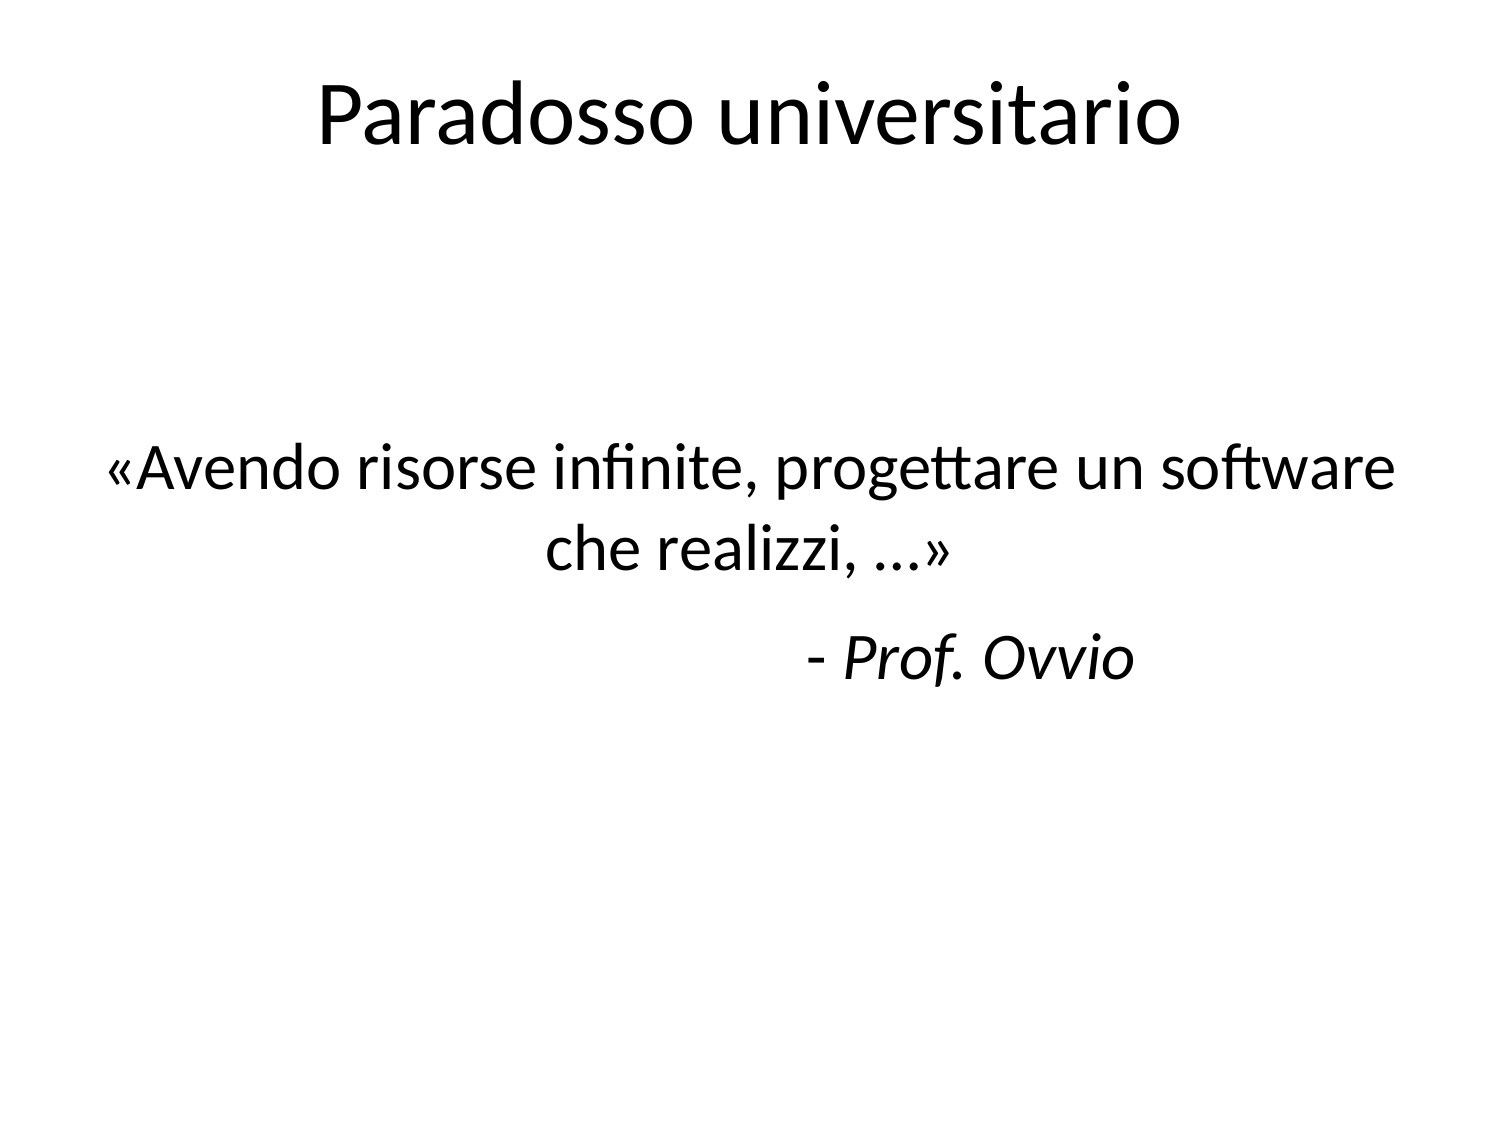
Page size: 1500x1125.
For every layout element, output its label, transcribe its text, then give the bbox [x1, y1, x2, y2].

list «Avendo risorse infinite, progettare un software che realizzi, …» - Prof. Ovvio [75, 416, 1425, 728]
title Paradosso universitario [75, 45, 1425, 233]
